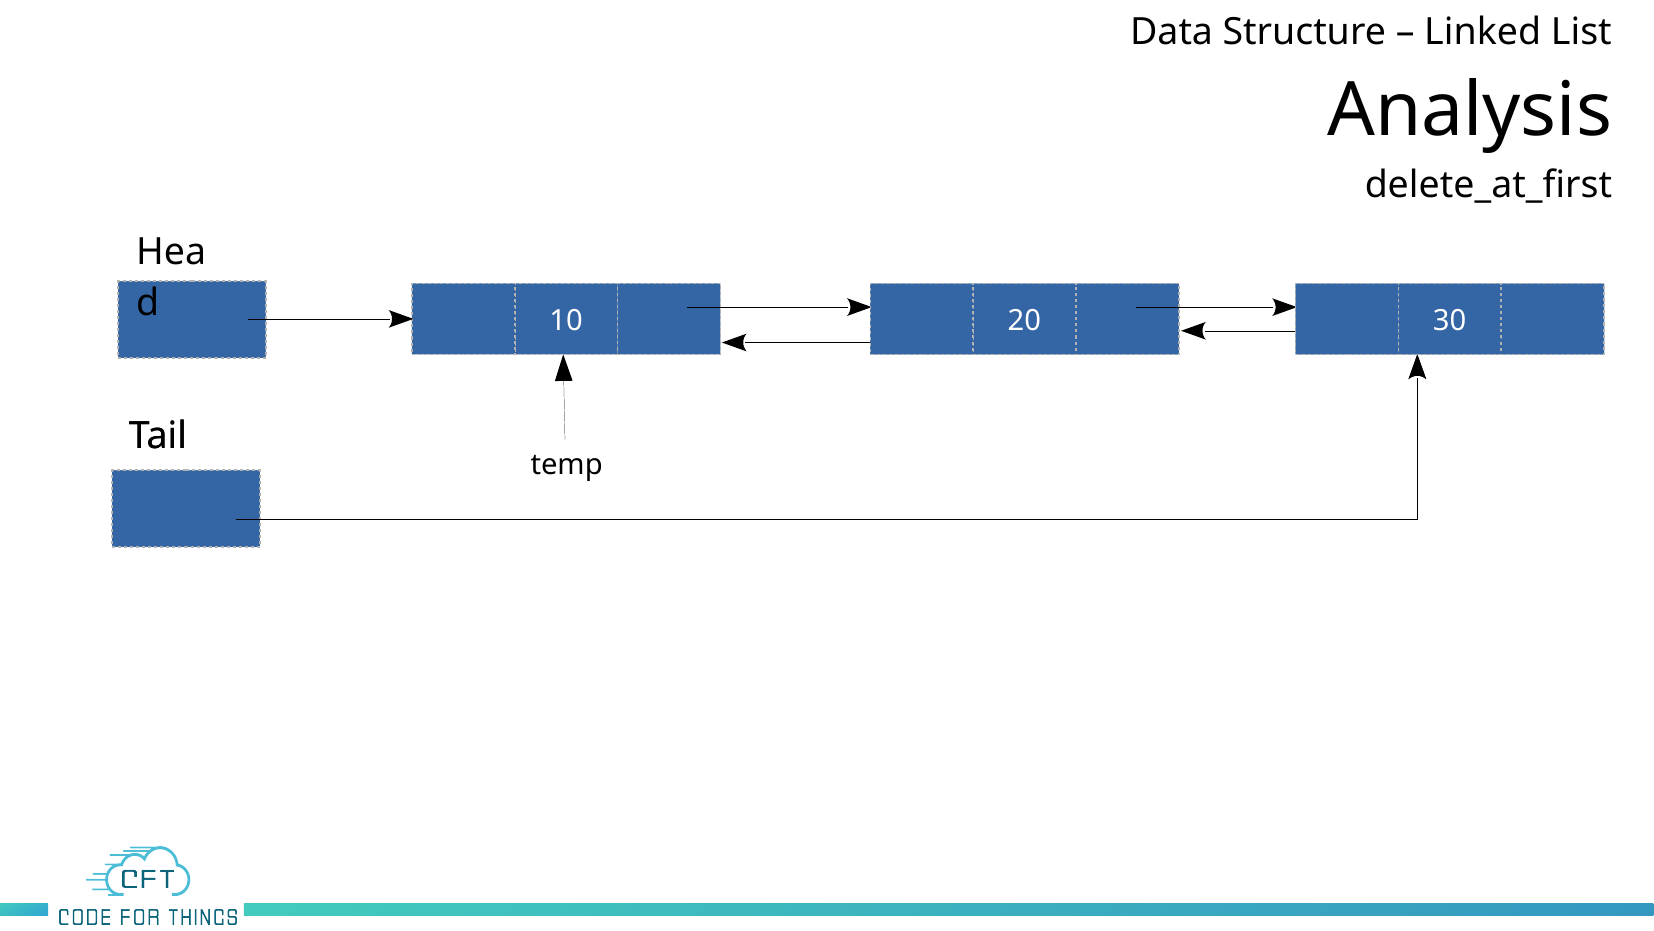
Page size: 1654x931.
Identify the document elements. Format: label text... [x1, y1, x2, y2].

text_box [411, 283, 515, 355]
text_box Head [121, 216, 244, 319]
text_box [617, 283, 721, 355]
text_box [870, 283, 974, 355]
text_box [1076, 283, 1179, 355]
title Data Structure – Linked List Analysis delete_at_first [1093, 0, 1613, 216]
text_box [1295, 283, 1399, 355]
text_box 10 [515, 283, 617, 355]
text_box [1502, 283, 1605, 355]
text_box Tail [114, 401, 237, 468]
text_box [112, 470, 260, 547]
text_box temp [515, 435, 624, 491]
picture [59, 846, 237, 925]
text_box [118, 281, 266, 358]
text_box 20 [974, 283, 1076, 355]
text_box 30 [1399, 283, 1502, 355]
